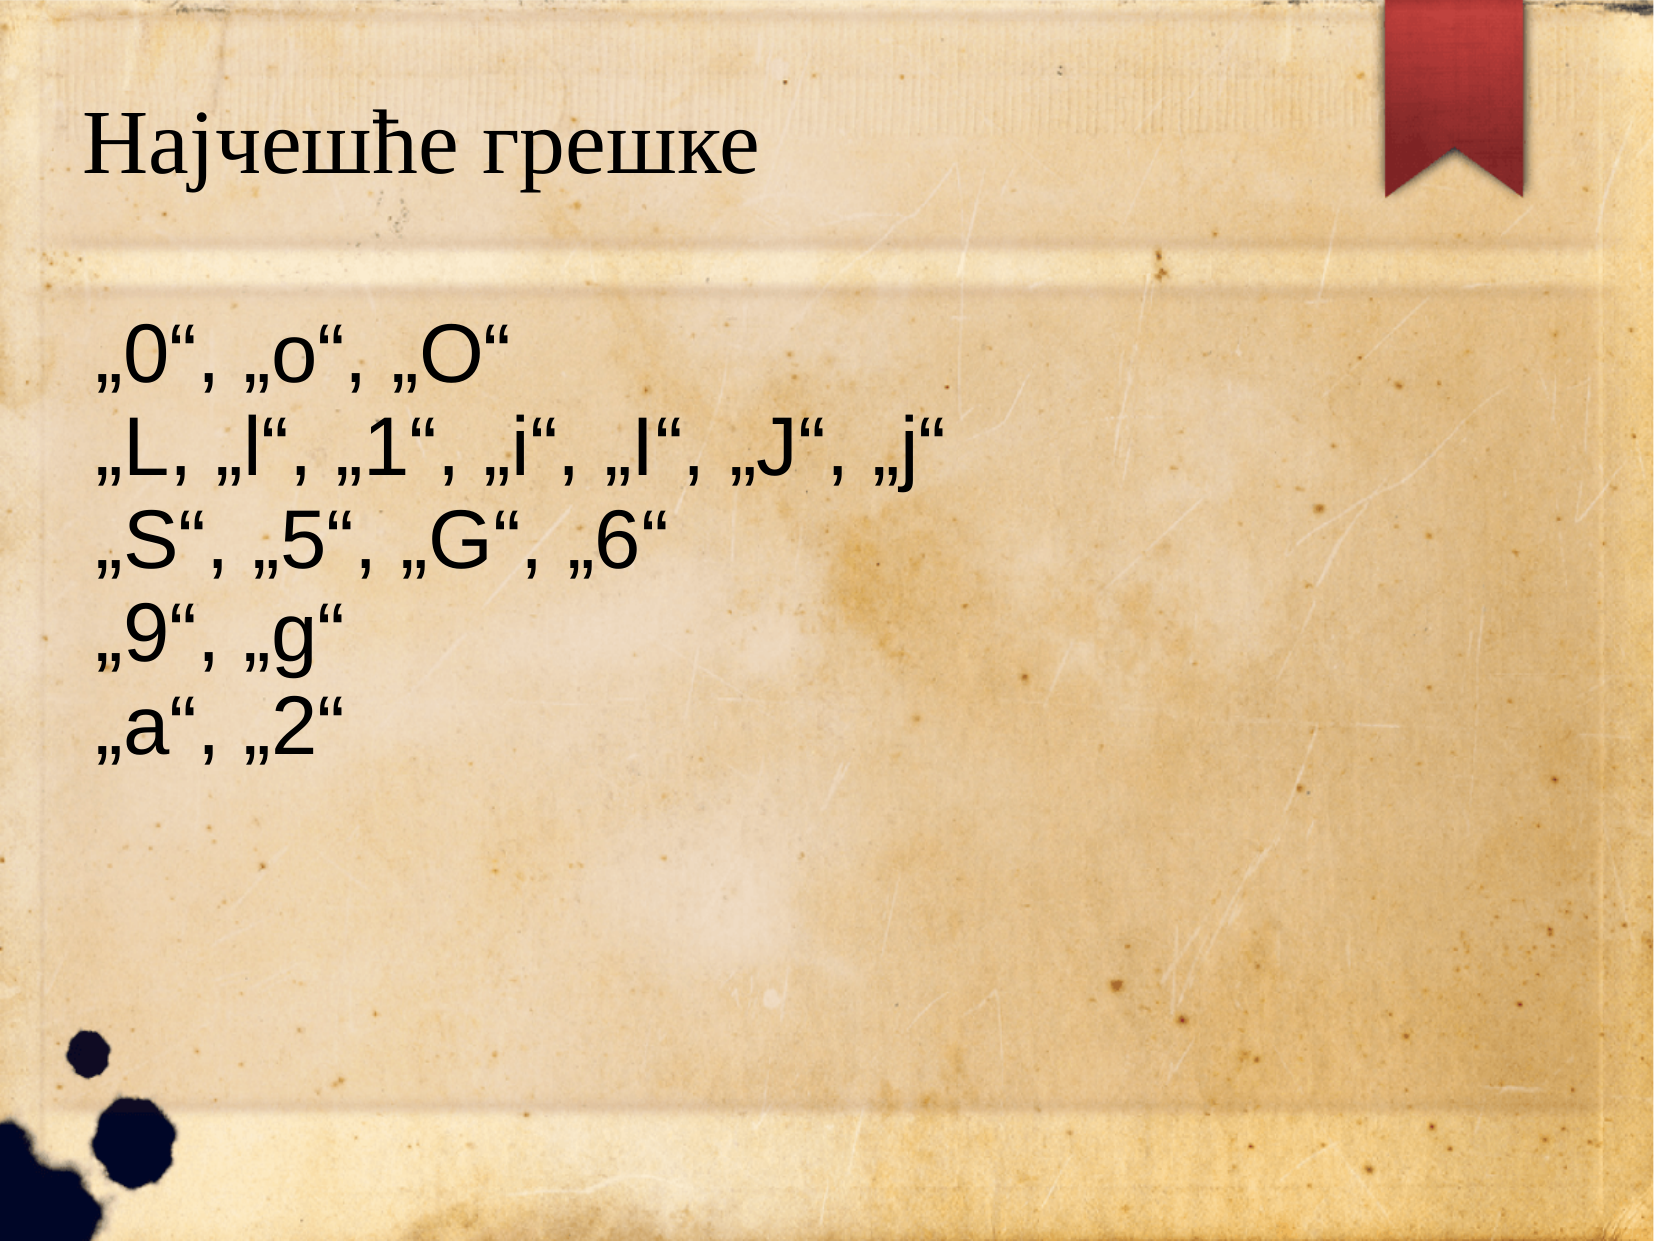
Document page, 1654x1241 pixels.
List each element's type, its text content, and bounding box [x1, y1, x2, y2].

title Најчешће грешке [82, 41, 1501, 245]
text_box „0“, „о“, „О“ „L, „l“, „1“, „i“, „I“, „J“, „j“ „S“, „5“, „G“, „6“ „9“, „g“ „a“, „2“ [80, 300, 976, 836]
picture [0, 0, 1654, 1241]
